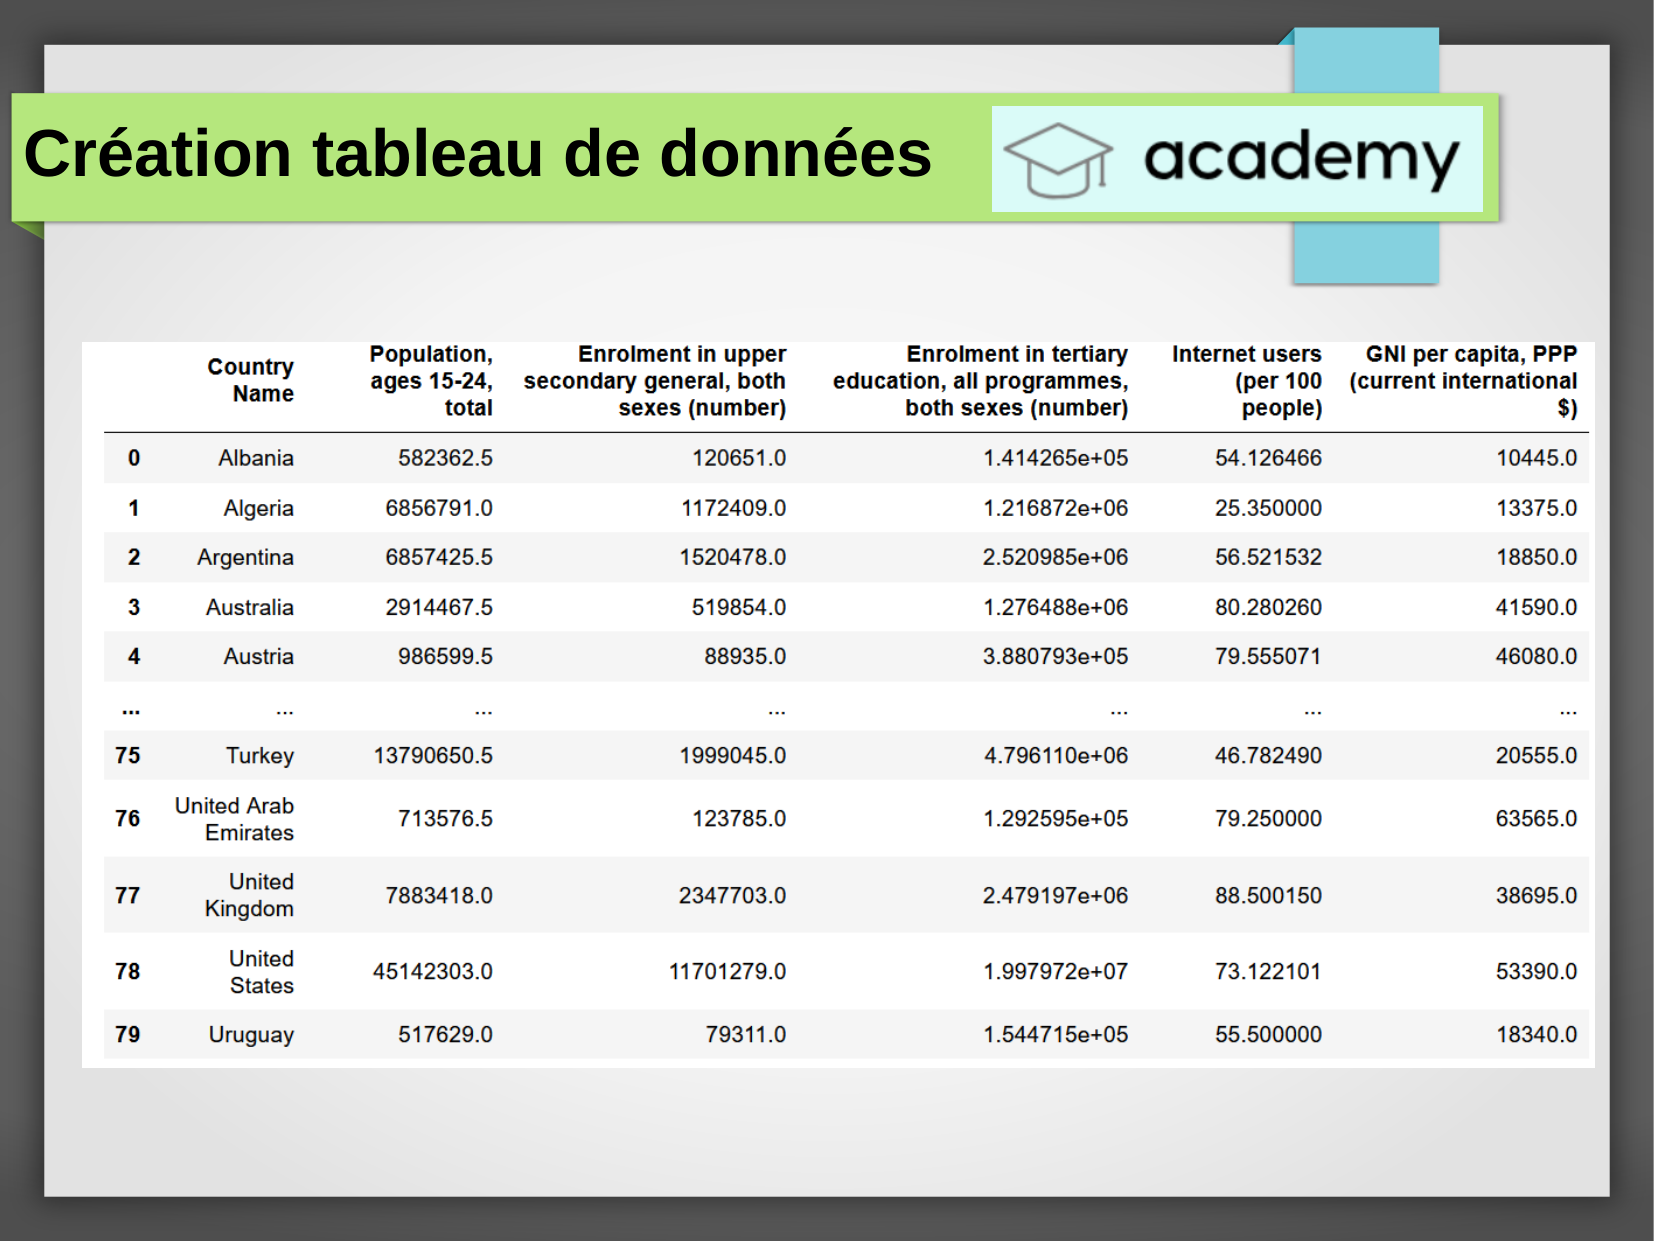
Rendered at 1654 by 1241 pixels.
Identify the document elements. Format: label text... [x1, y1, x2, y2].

picture [0, 0, 1654, 1241]
title Création tableau de données [23, 94, 1205, 213]
